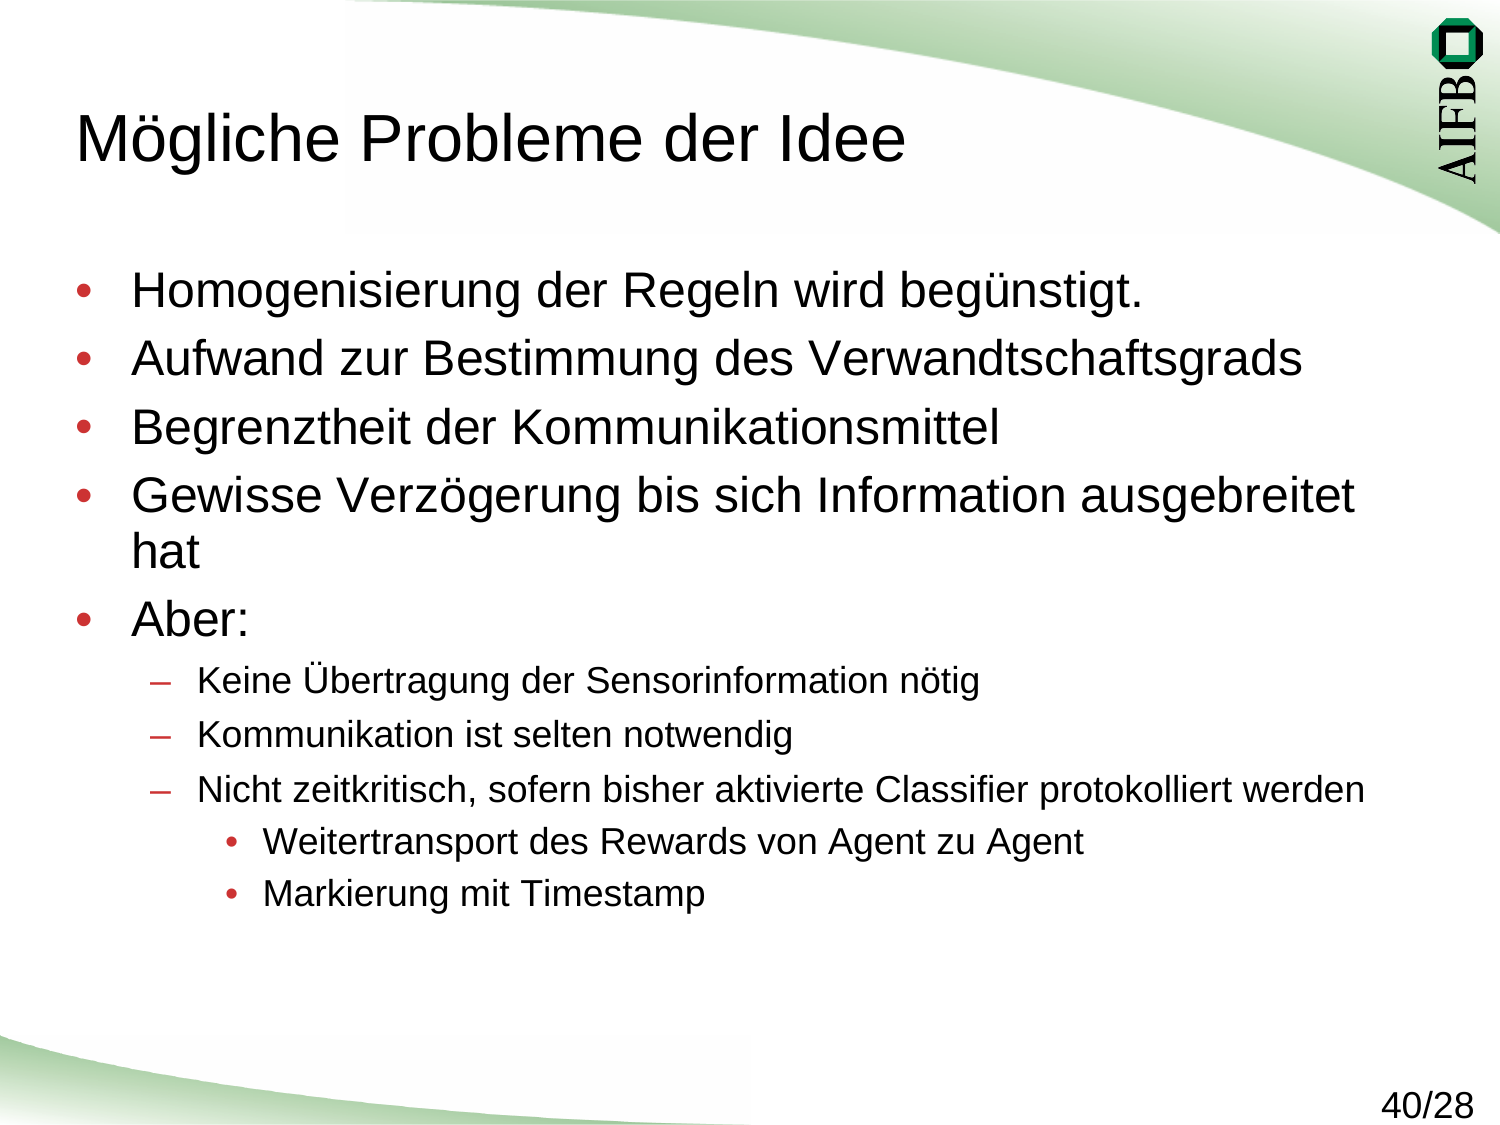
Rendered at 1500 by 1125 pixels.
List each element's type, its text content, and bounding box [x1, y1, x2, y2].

list Homogenisierung der Regeln wird begünstigt. Aufwand zur Bestimmung des Verwandtschaftsgrads Begrenztheit der Kommunikationsmittel Gewisse Verzögerung bis sich Information ausgebreitet hat Aber: Keine Übertragung der Sensorinformation nötig Kommunikation ist selten notwendig Nicht zeitkritisch, sofern bisher aktivierte Classifier protokolliert werden Weitertransport des Rewards von Agent zu Agent Markierung mit Timestamp [75, 262, 1426, 1057]
picture [0, 1035, 751, 1125]
title Mögliche Probleme der Idee [75, 45, 958, 233]
picture [345, 0, 1500, 234]
